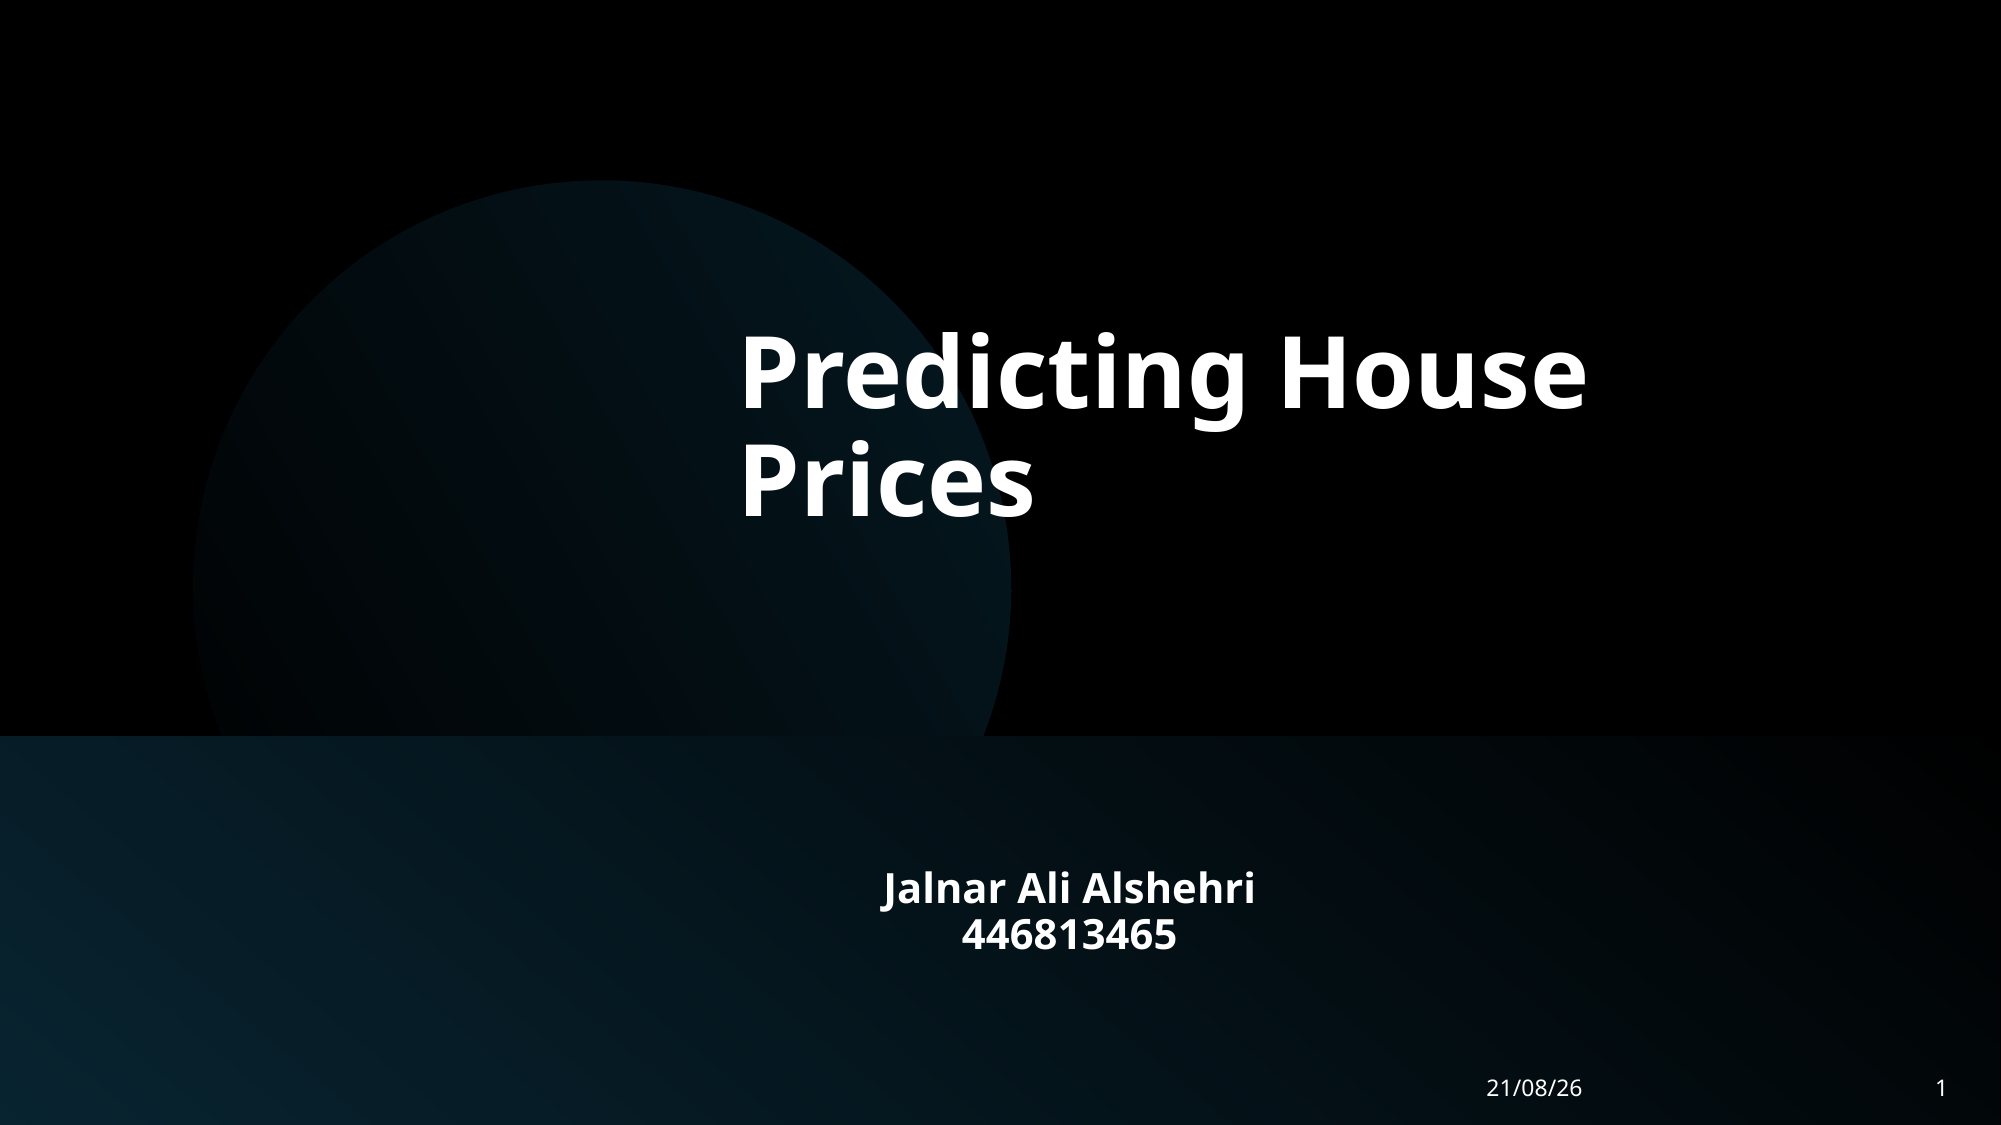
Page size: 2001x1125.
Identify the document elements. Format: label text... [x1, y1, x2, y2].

text_box 4 [1920, 1058, 1994, 1119]
text_box [0, 0, 2000, 1125]
title Predicting House Prices [722, 231, 1825, 546]
subtitle Jalnar Ali Alshehri 446813465 [868, 868, 1679, 968]
